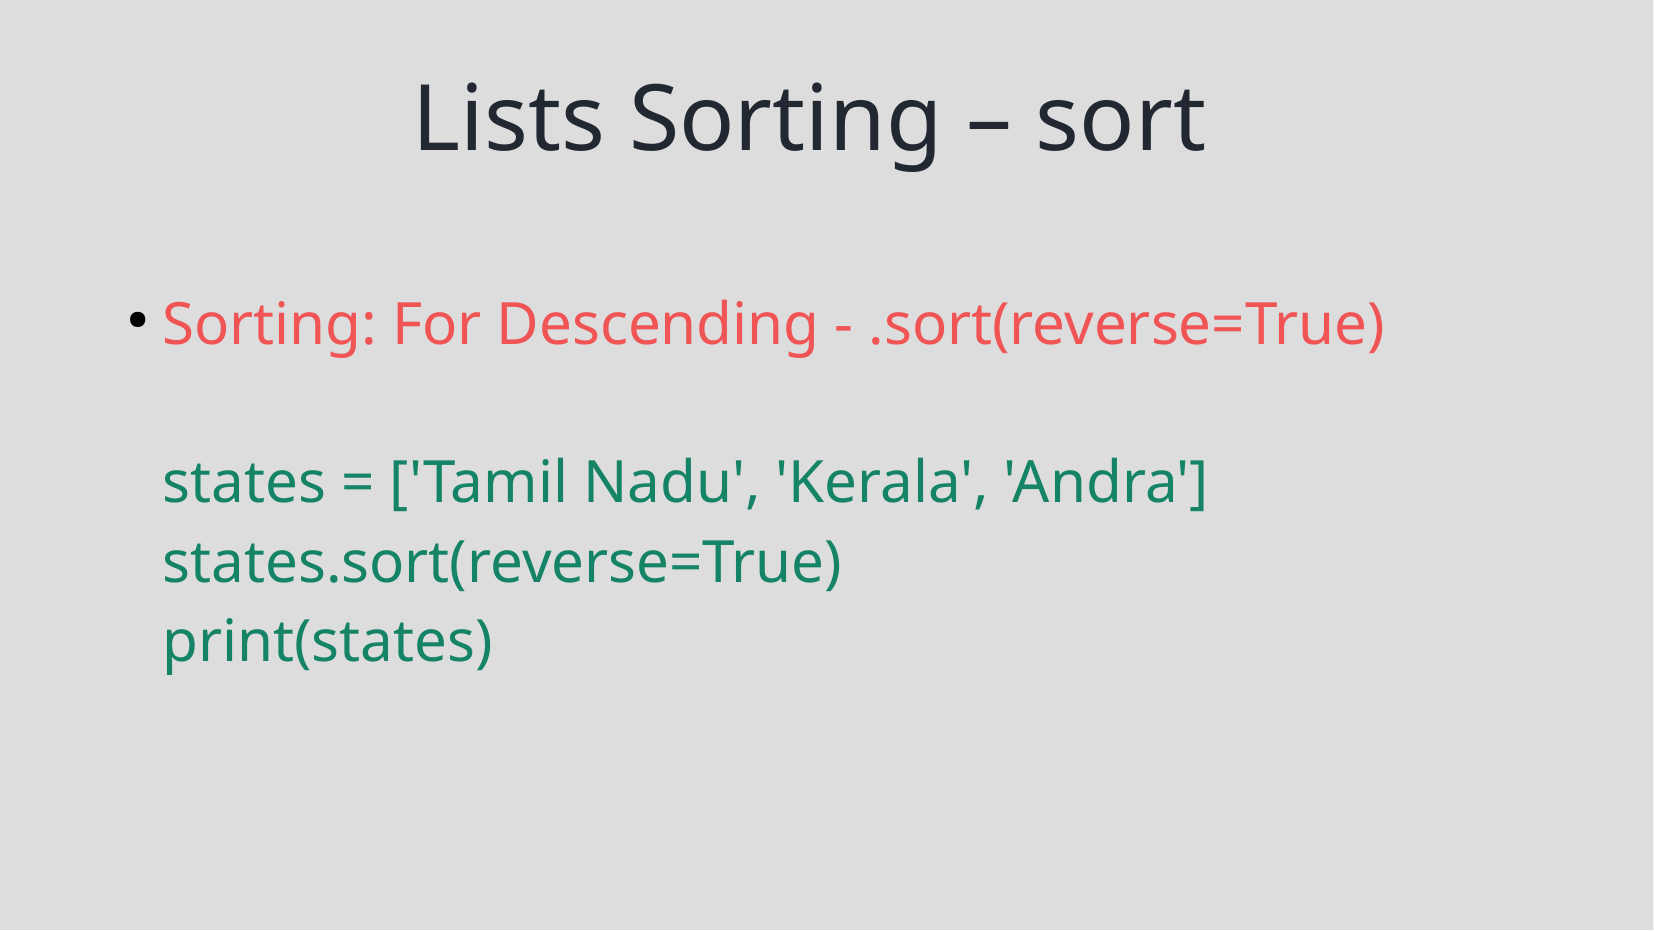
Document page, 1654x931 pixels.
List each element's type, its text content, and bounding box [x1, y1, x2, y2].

title Lists Sorting – sort [82, 37, 1538, 193]
text_box Sorting: For Descending - .sort(reverse=True) states = ['Tamil Nadu', 'Kerala', 'Andra'] states.sort(reverse=True) print(states) [112, 195, 1613, 787]
